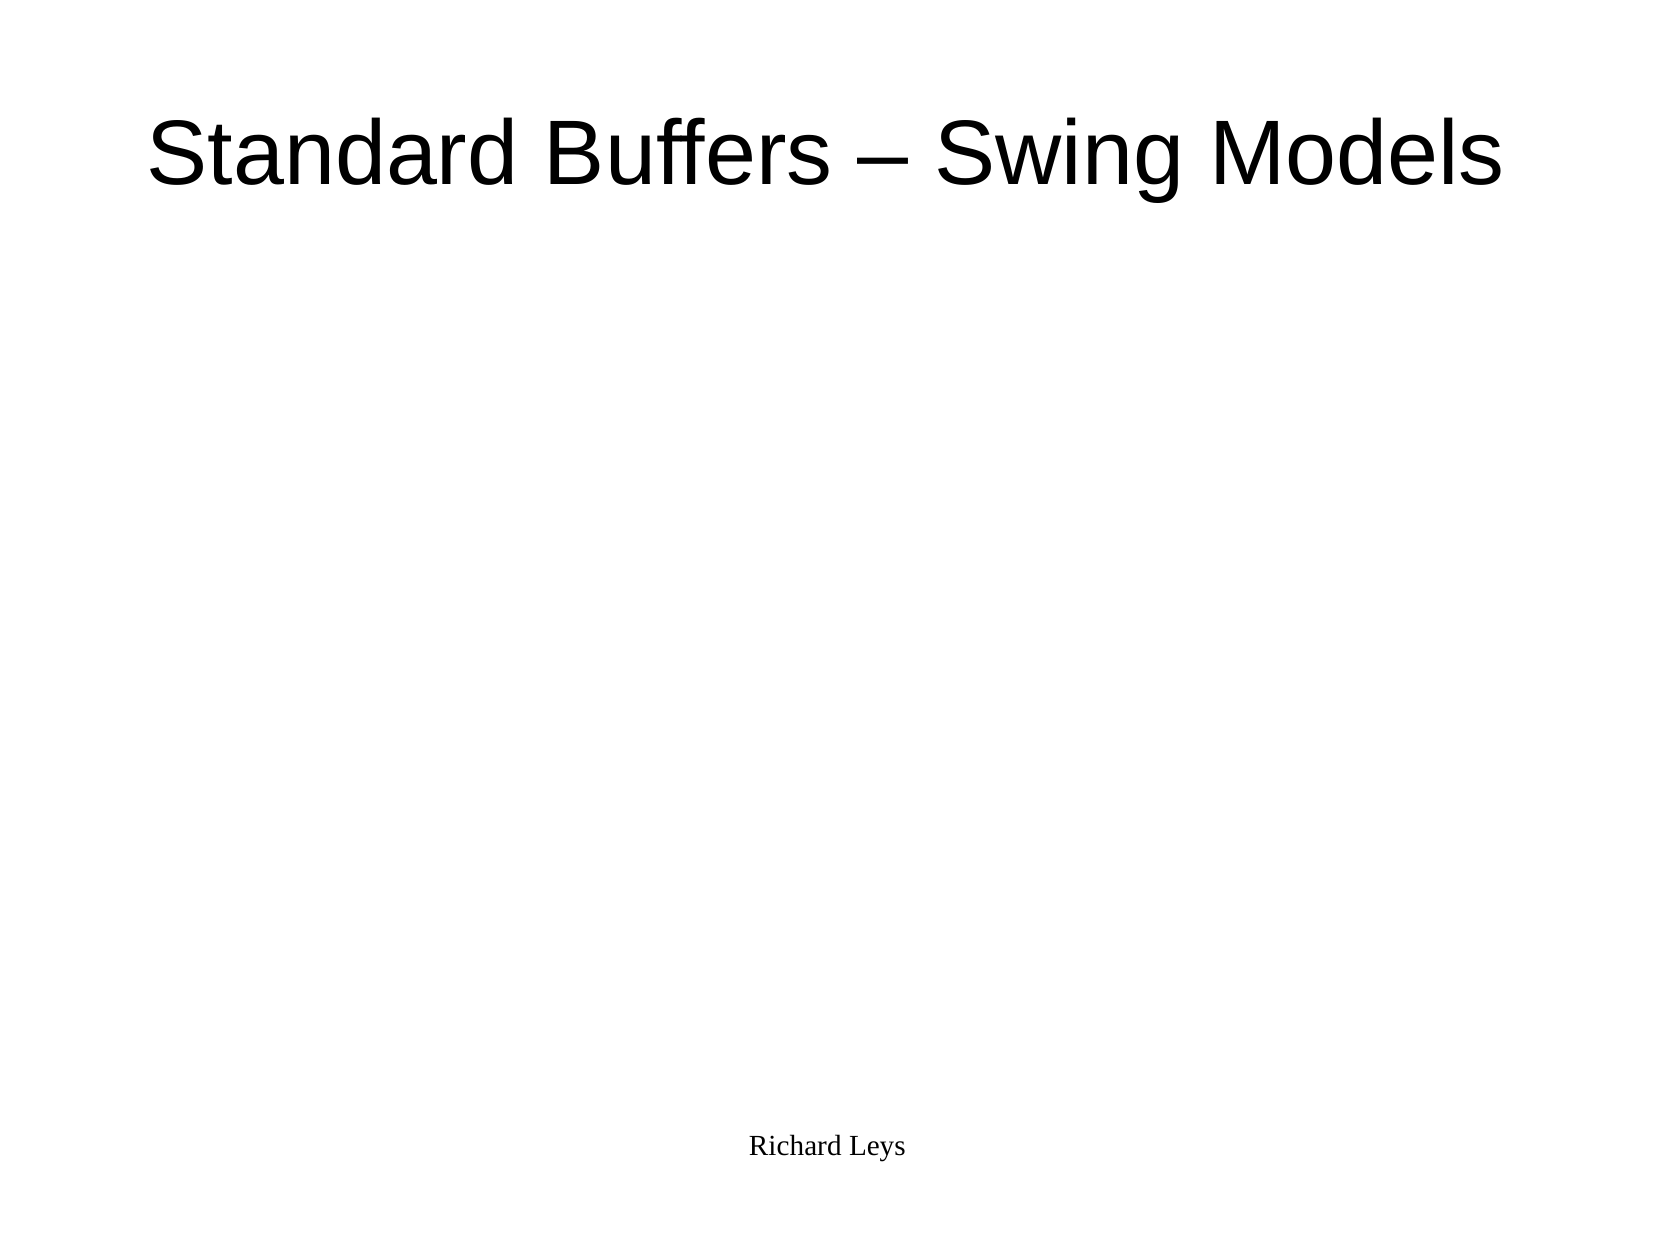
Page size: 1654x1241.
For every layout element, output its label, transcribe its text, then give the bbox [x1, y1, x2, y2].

title Standard Buffers – Swing Models [82, 49, 1571, 257]
